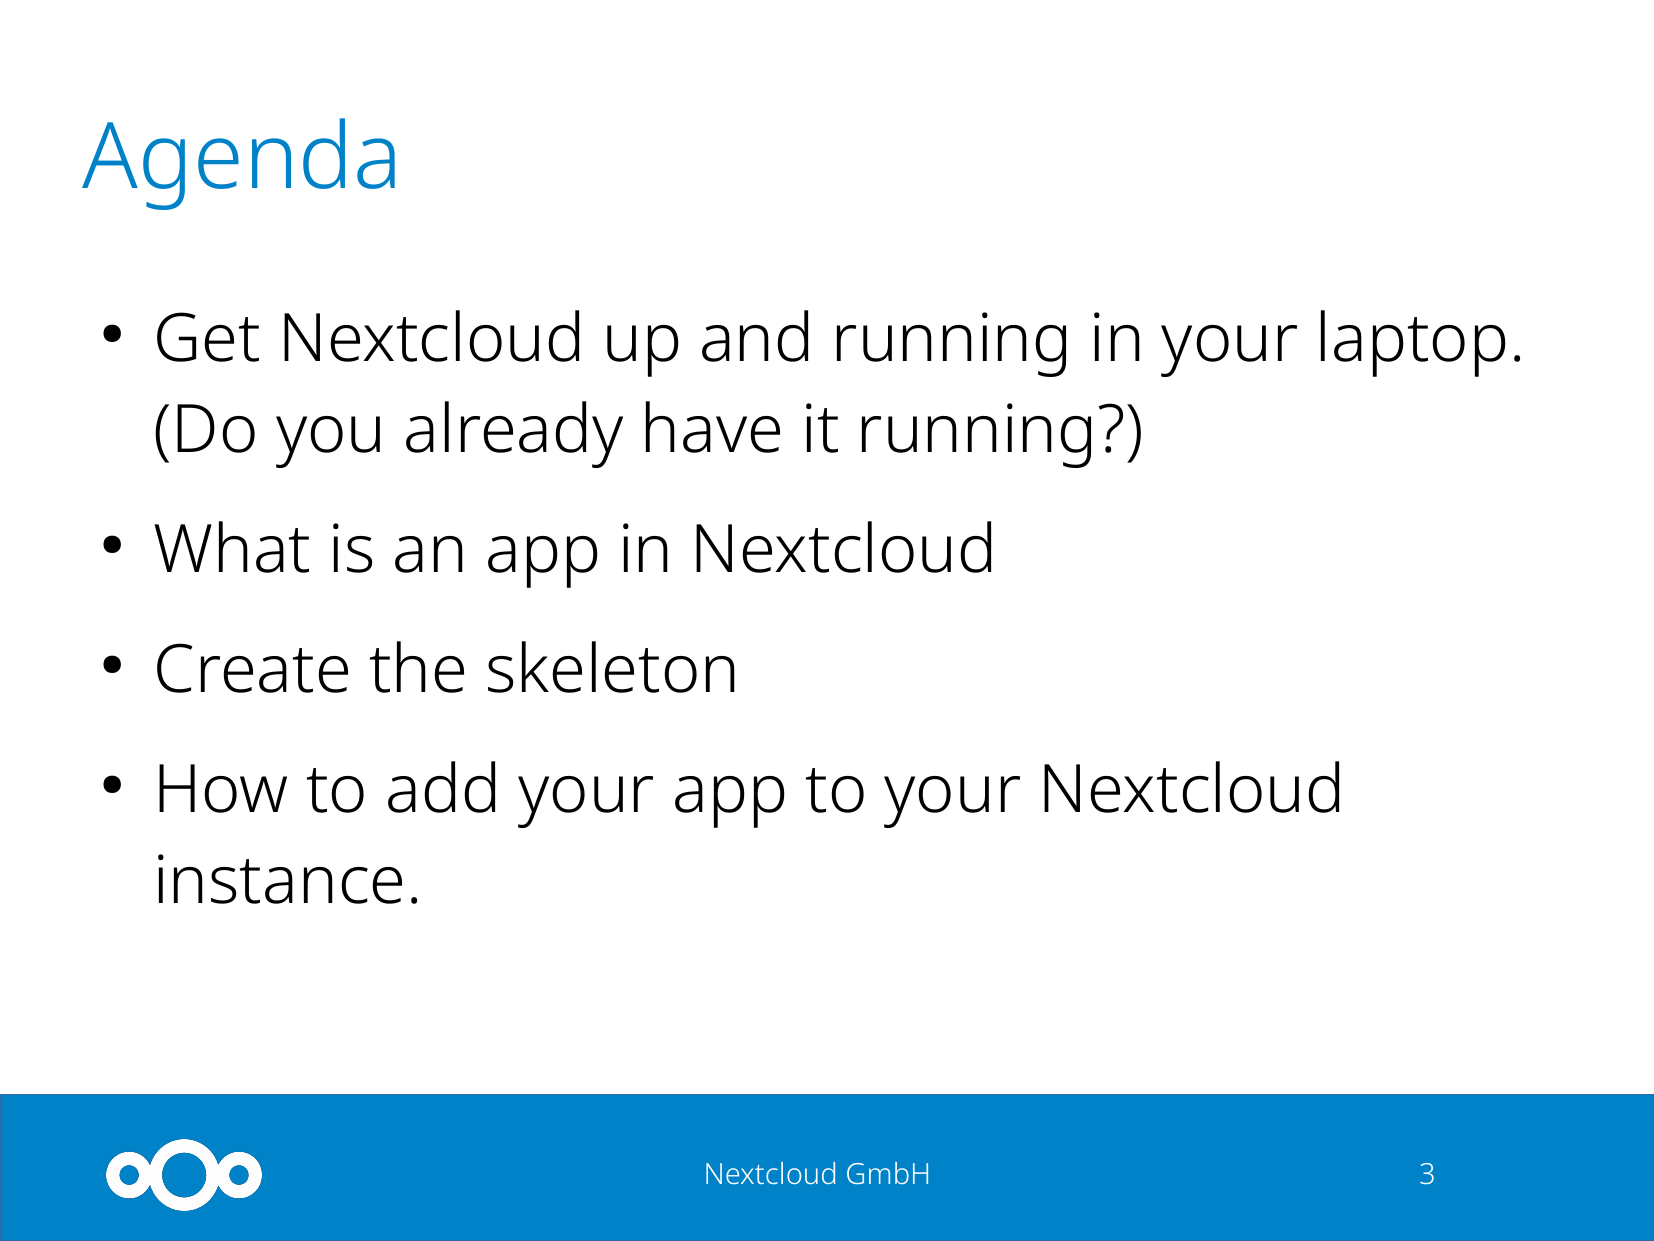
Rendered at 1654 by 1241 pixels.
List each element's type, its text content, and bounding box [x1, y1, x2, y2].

list Get Nextcloud up and running in your laptop. (Do you already have it running?) What is an app in Nextcloud Create the skeleton How to add your app to your Nextcloud instance. [82, 290, 1548, 1010]
title Agenda [82, 49, 1571, 257]
picture [106, 1139, 262, 1211]
